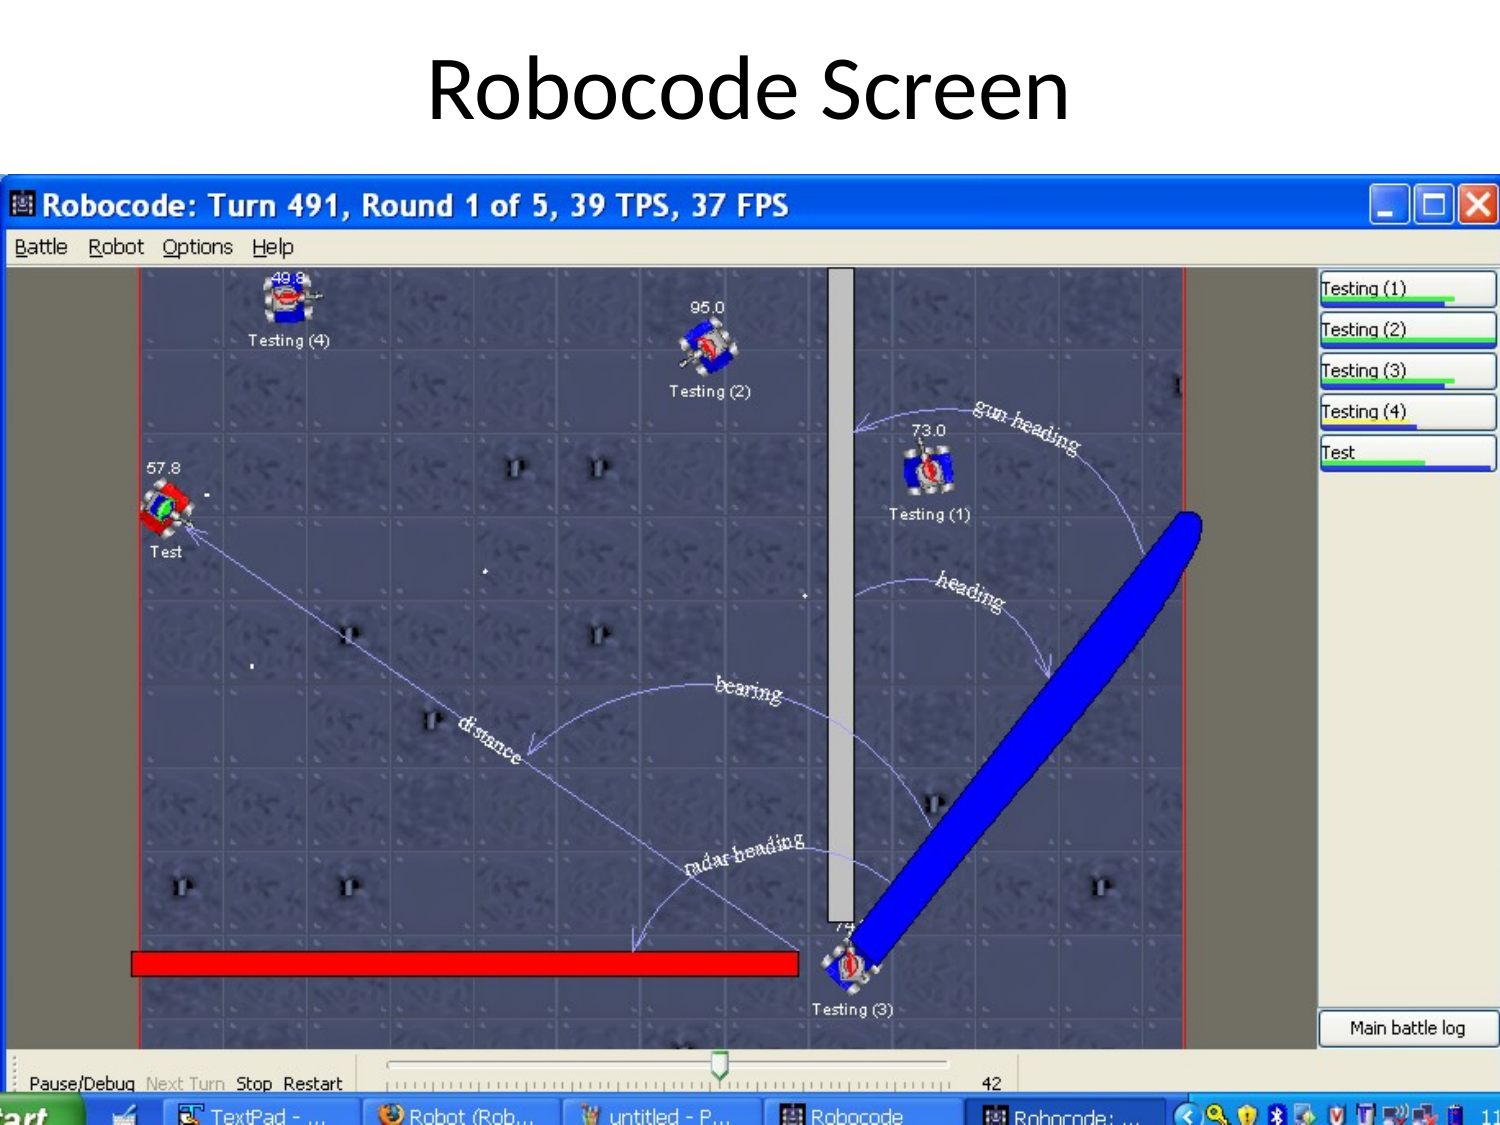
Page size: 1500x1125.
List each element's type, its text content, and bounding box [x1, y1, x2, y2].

title Robocode Screen [75, 12, 1425, 174]
picture [0, 174, 1500, 1125]
